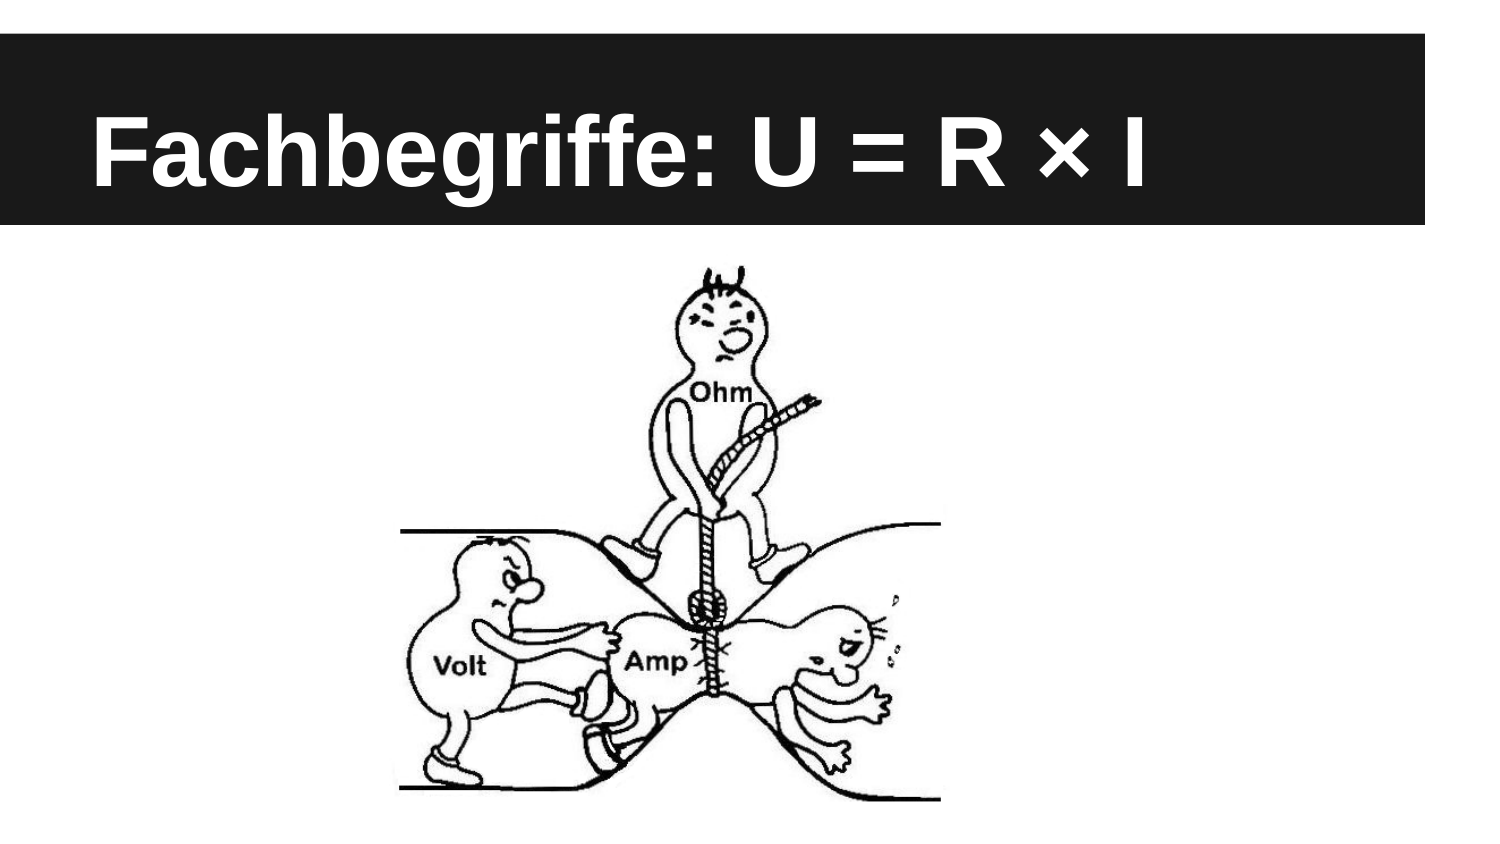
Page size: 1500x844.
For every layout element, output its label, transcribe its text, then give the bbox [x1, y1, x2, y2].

title Fachbegriffe: U = R × I [75, 33, 1425, 221]
picture [389, 250, 950, 814]
